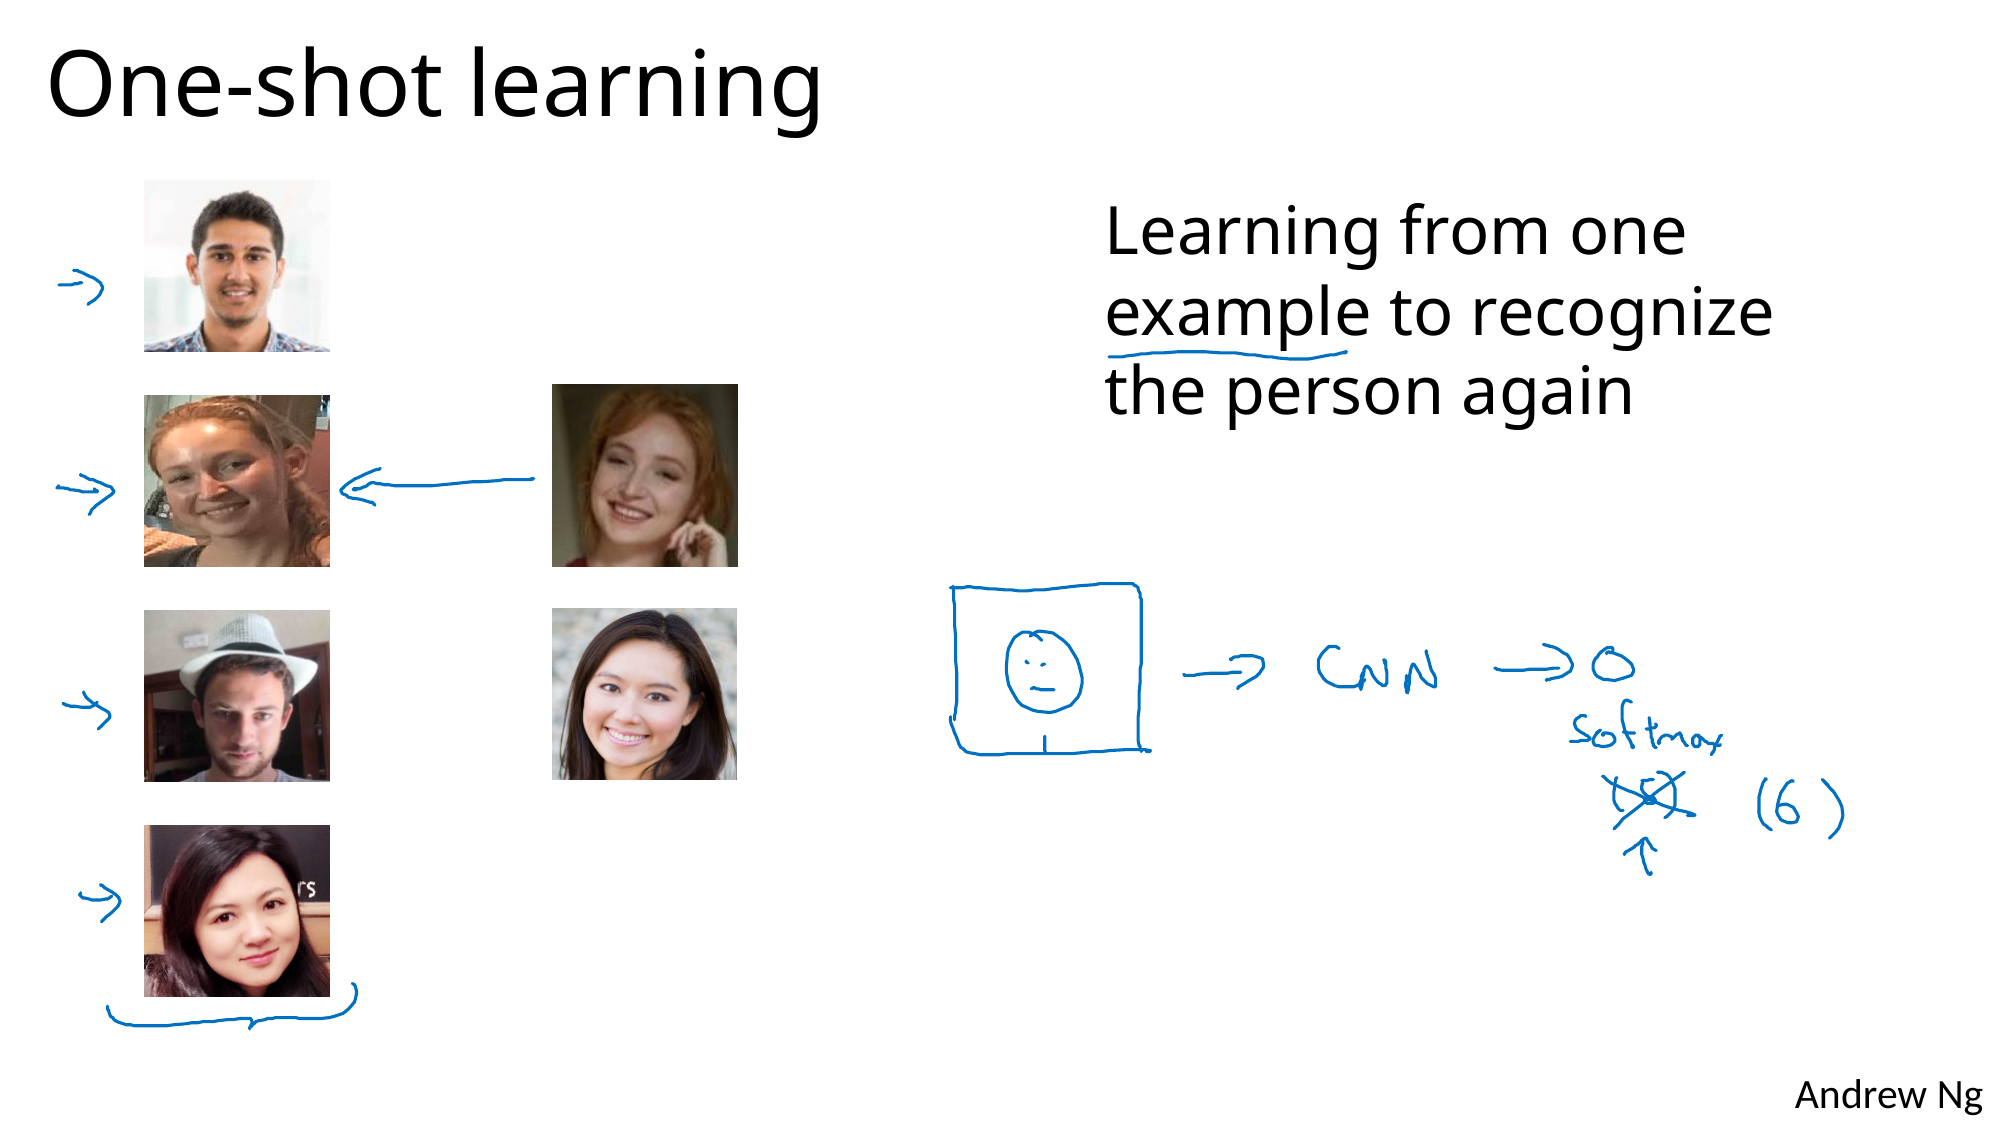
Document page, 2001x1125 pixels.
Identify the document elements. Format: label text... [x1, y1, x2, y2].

title One-shot learning [30, 29, 2000, 248]
text_box Learning from one example to recognize the person again [1089, 180, 1905, 439]
picture [53, 180, 1848, 1034]
